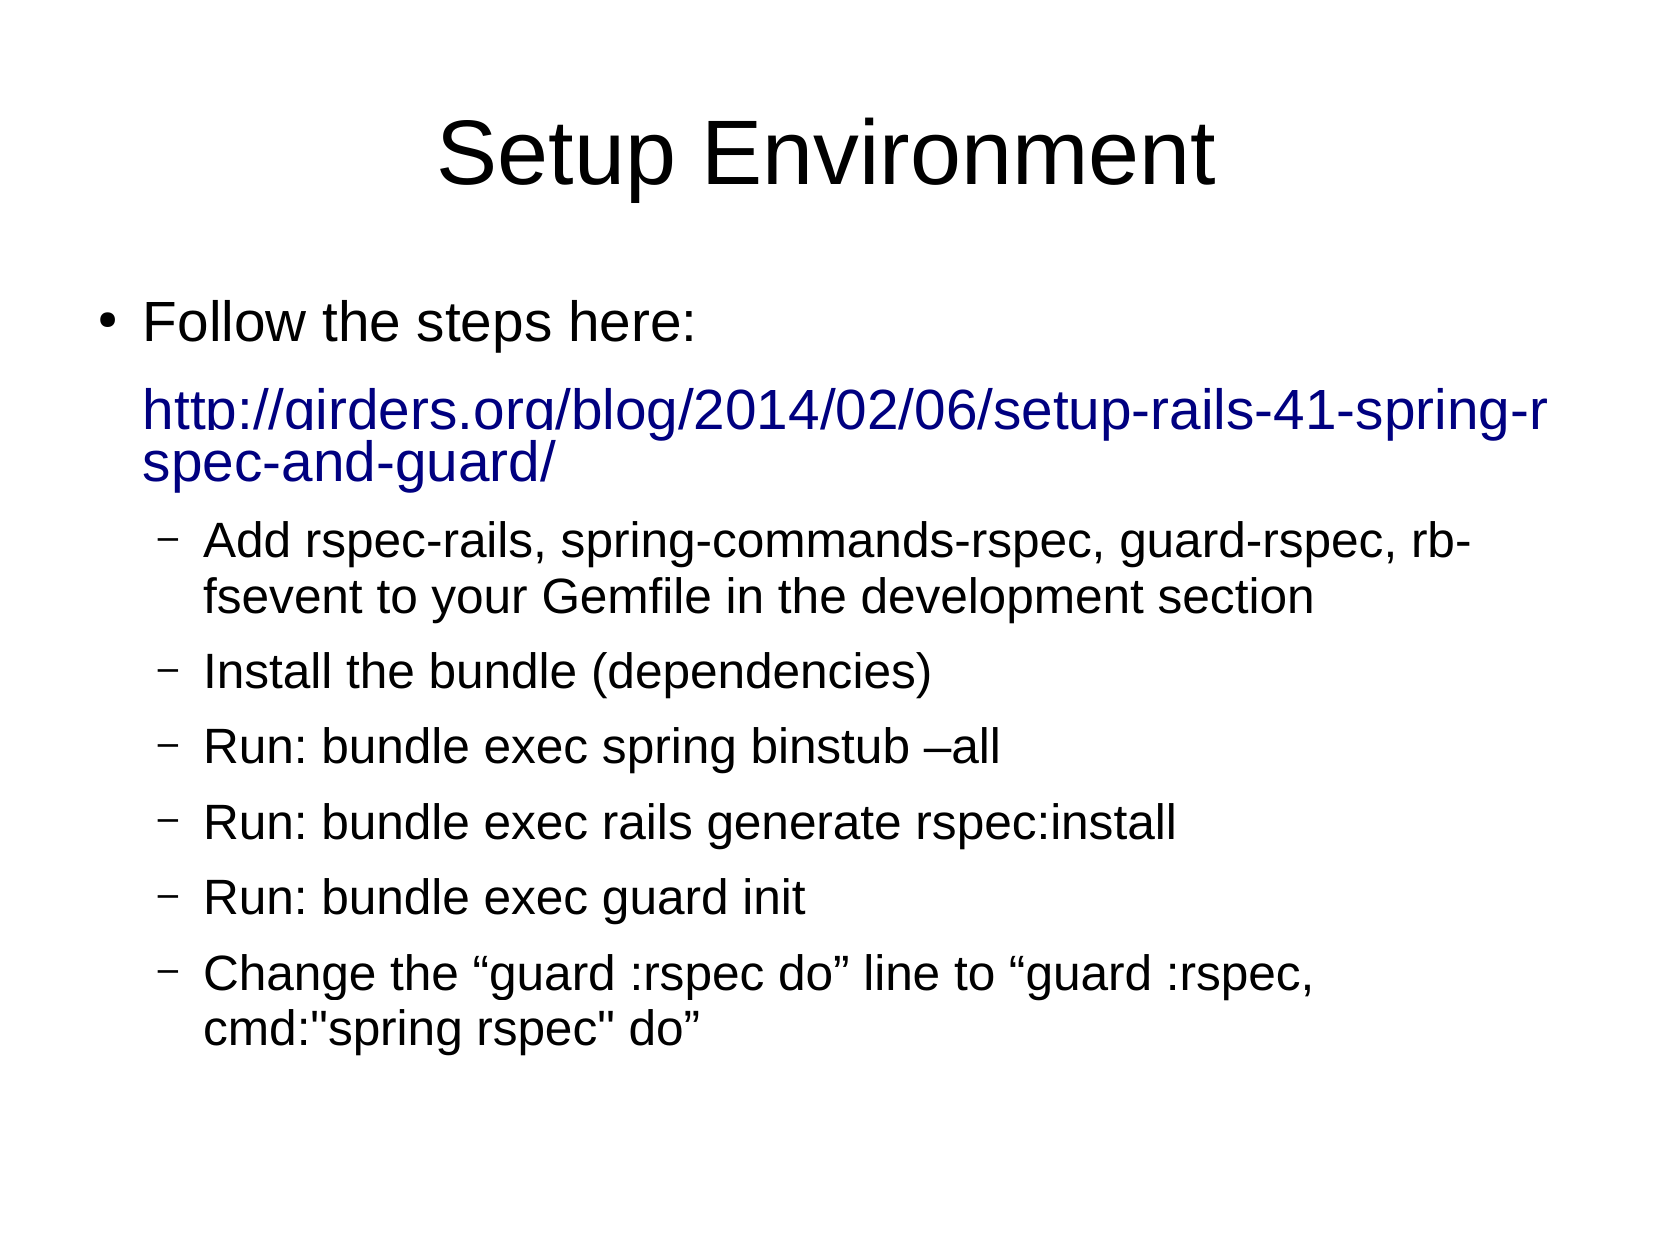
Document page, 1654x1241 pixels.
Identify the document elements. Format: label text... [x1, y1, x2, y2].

title Setup Environment [82, 49, 1571, 257]
list Follow the steps here: http://girders.org/blog/2014/02/06/setup-rails-41-spring-rspec-and-guard/ Add rspec-rails, spring-commands-rspec, guard-rspec, rb-fsevent to your Gemfile in the development section Install the bundle (dependencies) Run: bundle exec spring binstub –all Run: bundle exec rails generate rspec:install Run: bundle exec guard init Change the “guard :rspec do” line to “guard :rspec, cmd:"spring rspec" do” [82, 290, 1571, 1010]
